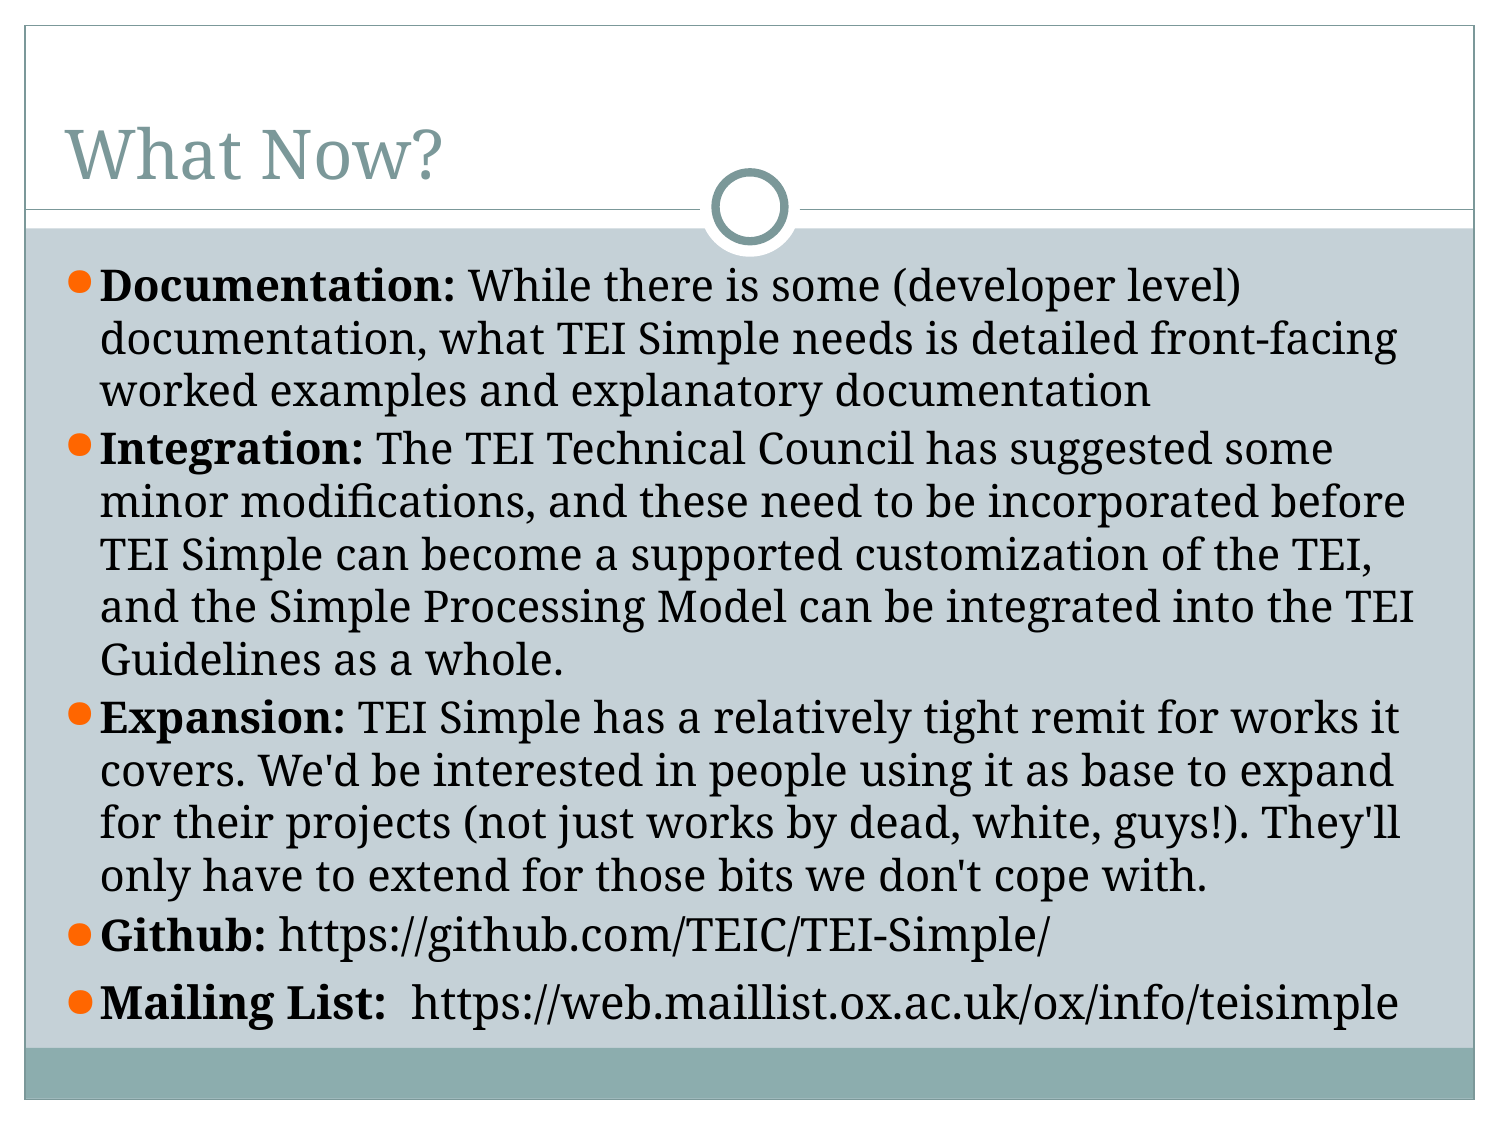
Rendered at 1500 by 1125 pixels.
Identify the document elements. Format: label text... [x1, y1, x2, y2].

text_box Documentation: While there is some (developer level) documentation, what TEI Simple needs is detailed front-facing worked examples and explanatory documentation Integration: The TEI Technical Council has suggested some minor modifications, and these need to be incorporated before TEI Simple can become a supported customization of the TEI, and the Simple Processing Model can be integrated into the TEI Guidelines as a whole. Expansion: TEI Simple has a relatively tight remit for works it covers. We'd be interested in people using it as base to expand for their projects (not just works by dead, white, guys!). They'll only have to extend for those bits we don't cope with. Github: https://github.com/TEIC/TEI-Simple/ Mailing List: https://web.maillist.ox.ac.uk/ox/info/teisimple [49, 250, 1445, 1001]
text_box What Now? [49, 37, 1450, 201]
